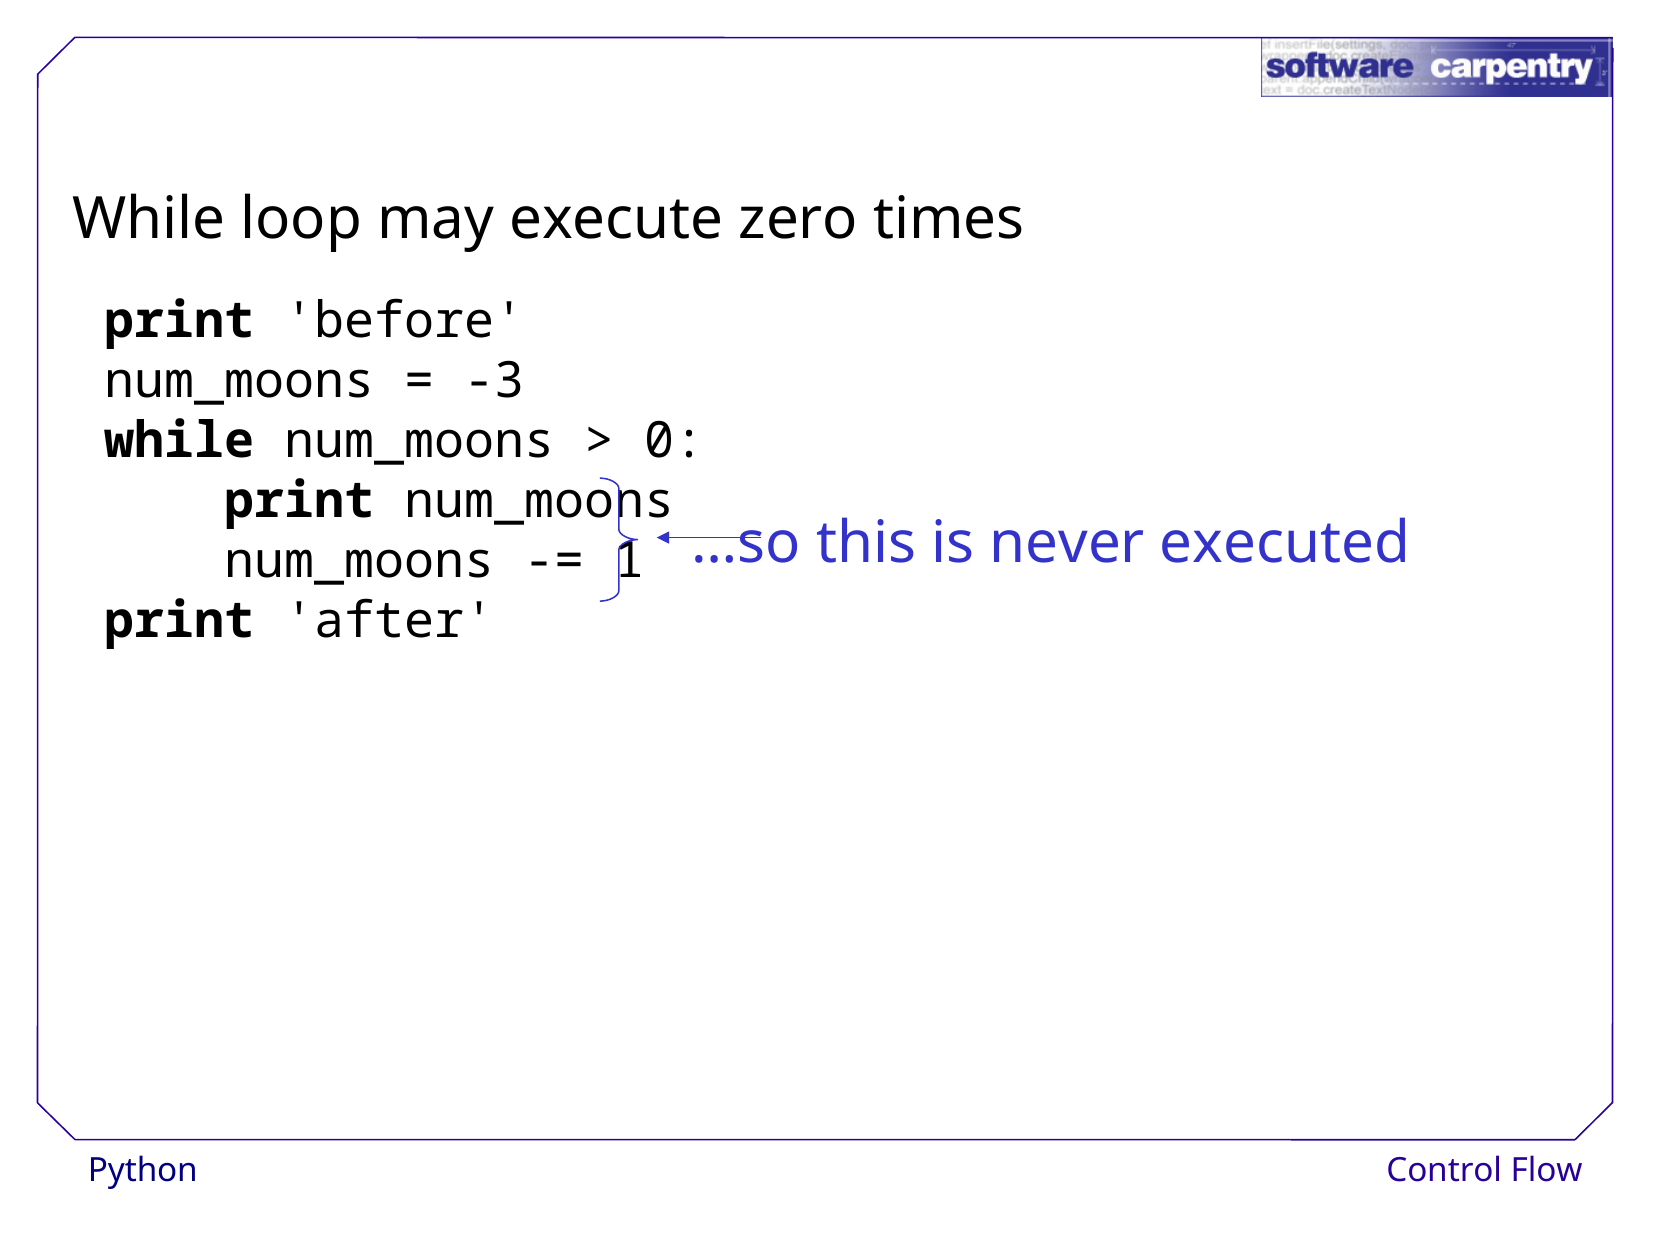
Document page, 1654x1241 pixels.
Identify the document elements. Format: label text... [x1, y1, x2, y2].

text_box …so this is never executed [677, 461, 1575, 583]
text_box print 'before' num_moons = -3 while num_moons > 0: print num_moons num_moons -= 1 print 'after' [89, 279, 1512, 791]
text_box While loop may execute zero times [57, 138, 1190, 259]
picture [1261, 39, 1613, 97]
